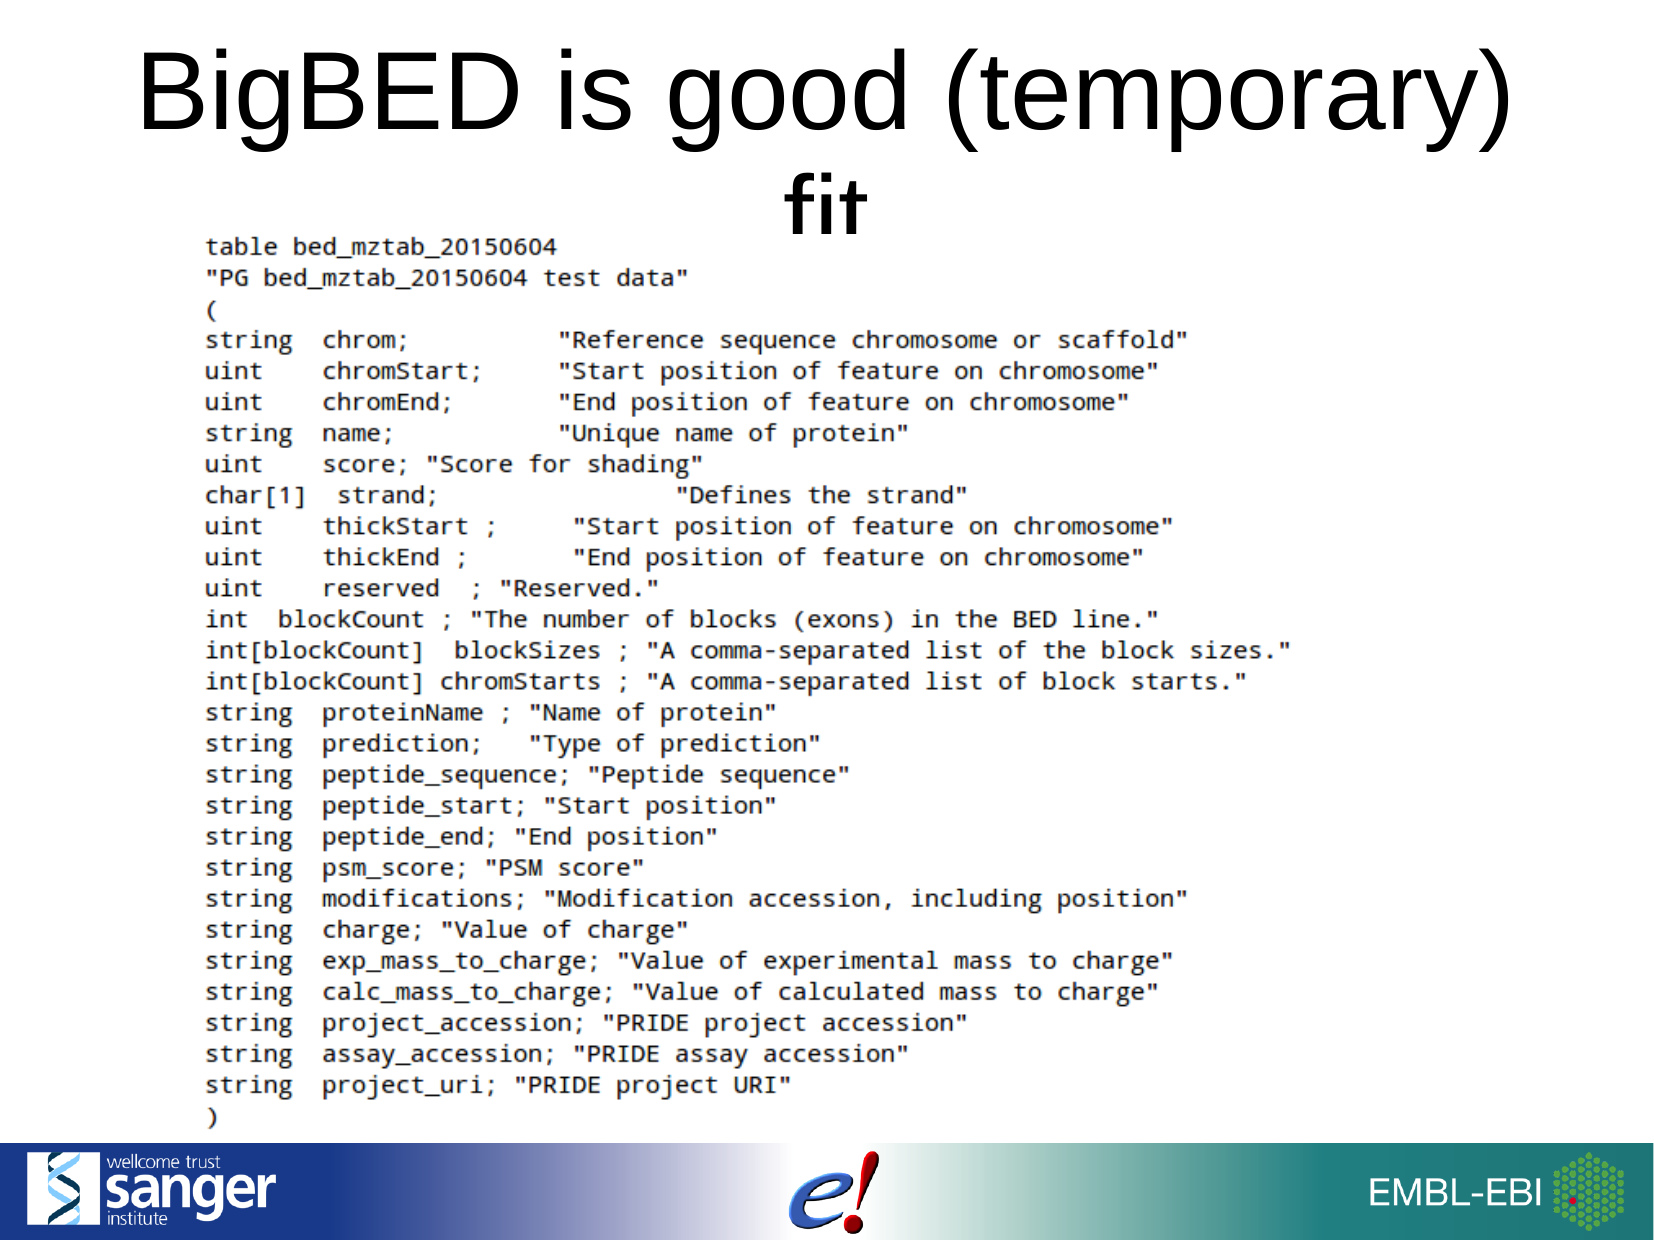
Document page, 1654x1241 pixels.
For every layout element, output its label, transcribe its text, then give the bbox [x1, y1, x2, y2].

title BigBED is good (temporary) fit [82, 28, 1571, 278]
picture [0, 1143, 1654, 1240]
picture [195, 234, 1302, 1139]
